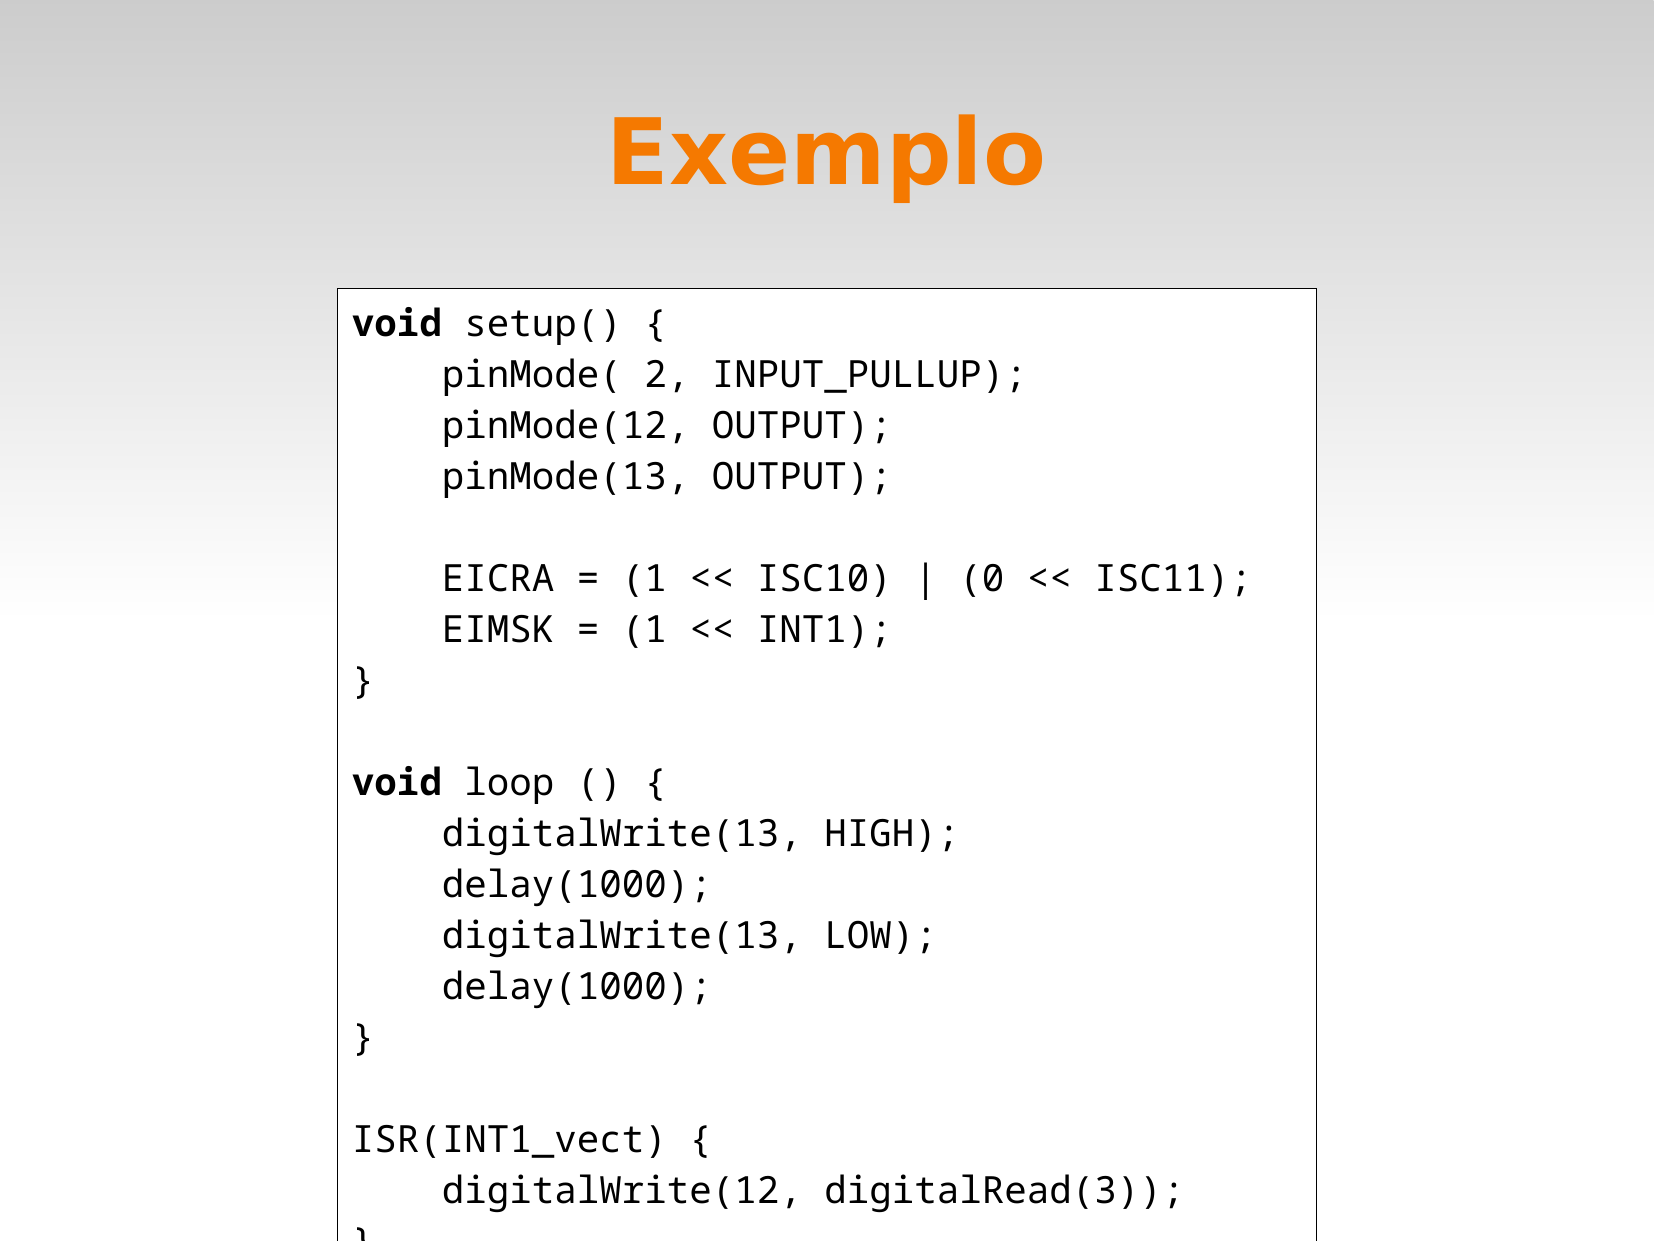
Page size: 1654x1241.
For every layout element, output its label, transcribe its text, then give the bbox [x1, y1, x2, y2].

title Exemplo [82, 49, 1571, 257]
text_box void setup() { pinMode( 2, INPUT_PULLUP); pinMode(12, OUTPUT); pinMode(13, OUTPUT); EICRA = (1 << ISC10) | (0 << ISC11); EIMSK = (1 << INT1); } void loop () { digitalWrite(13, HIGH); delay(1000); digitalWrite(13, LOW); delay(1000); } ISR(INT1_vect) { digitalWrite(12, digitalRead(3)); } [337, 288, 1317, 1131]
